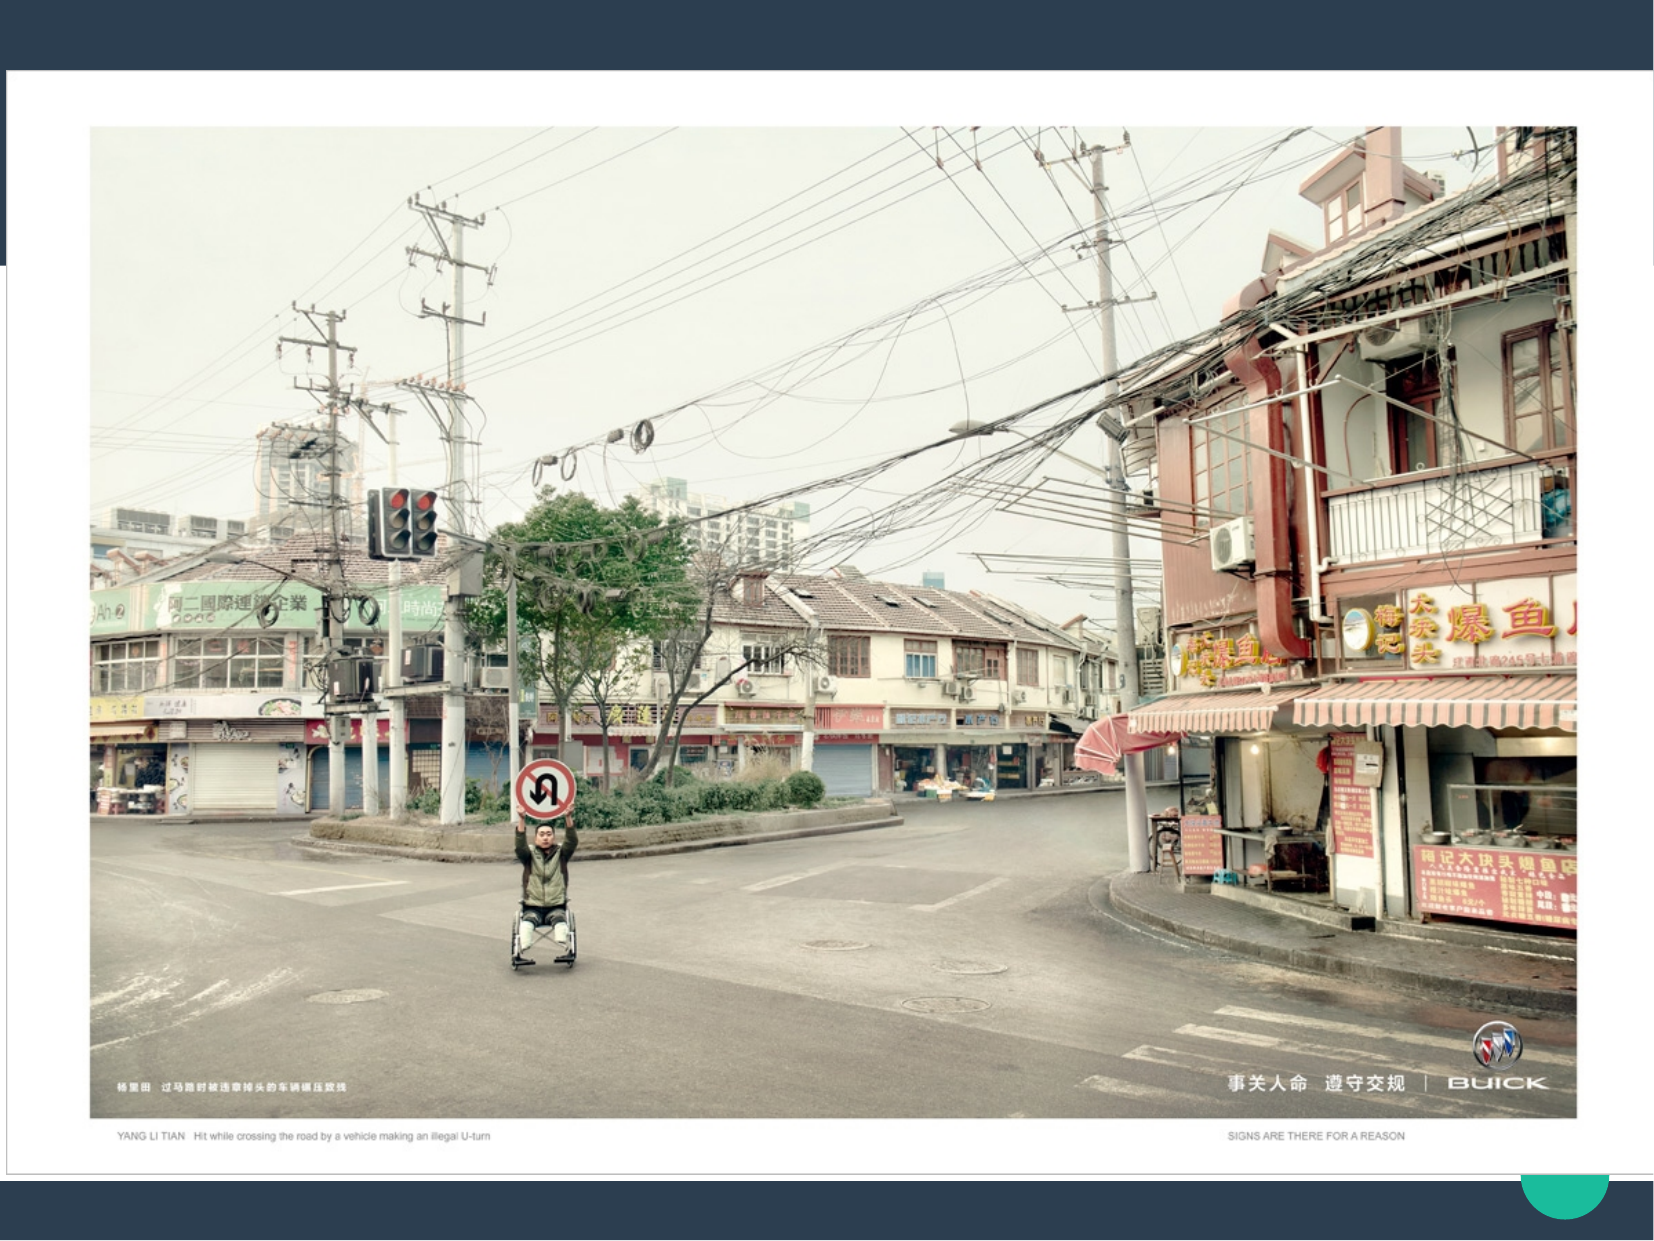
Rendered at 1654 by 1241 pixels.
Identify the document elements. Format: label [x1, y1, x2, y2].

picture [6, 70, 1654, 1175]
